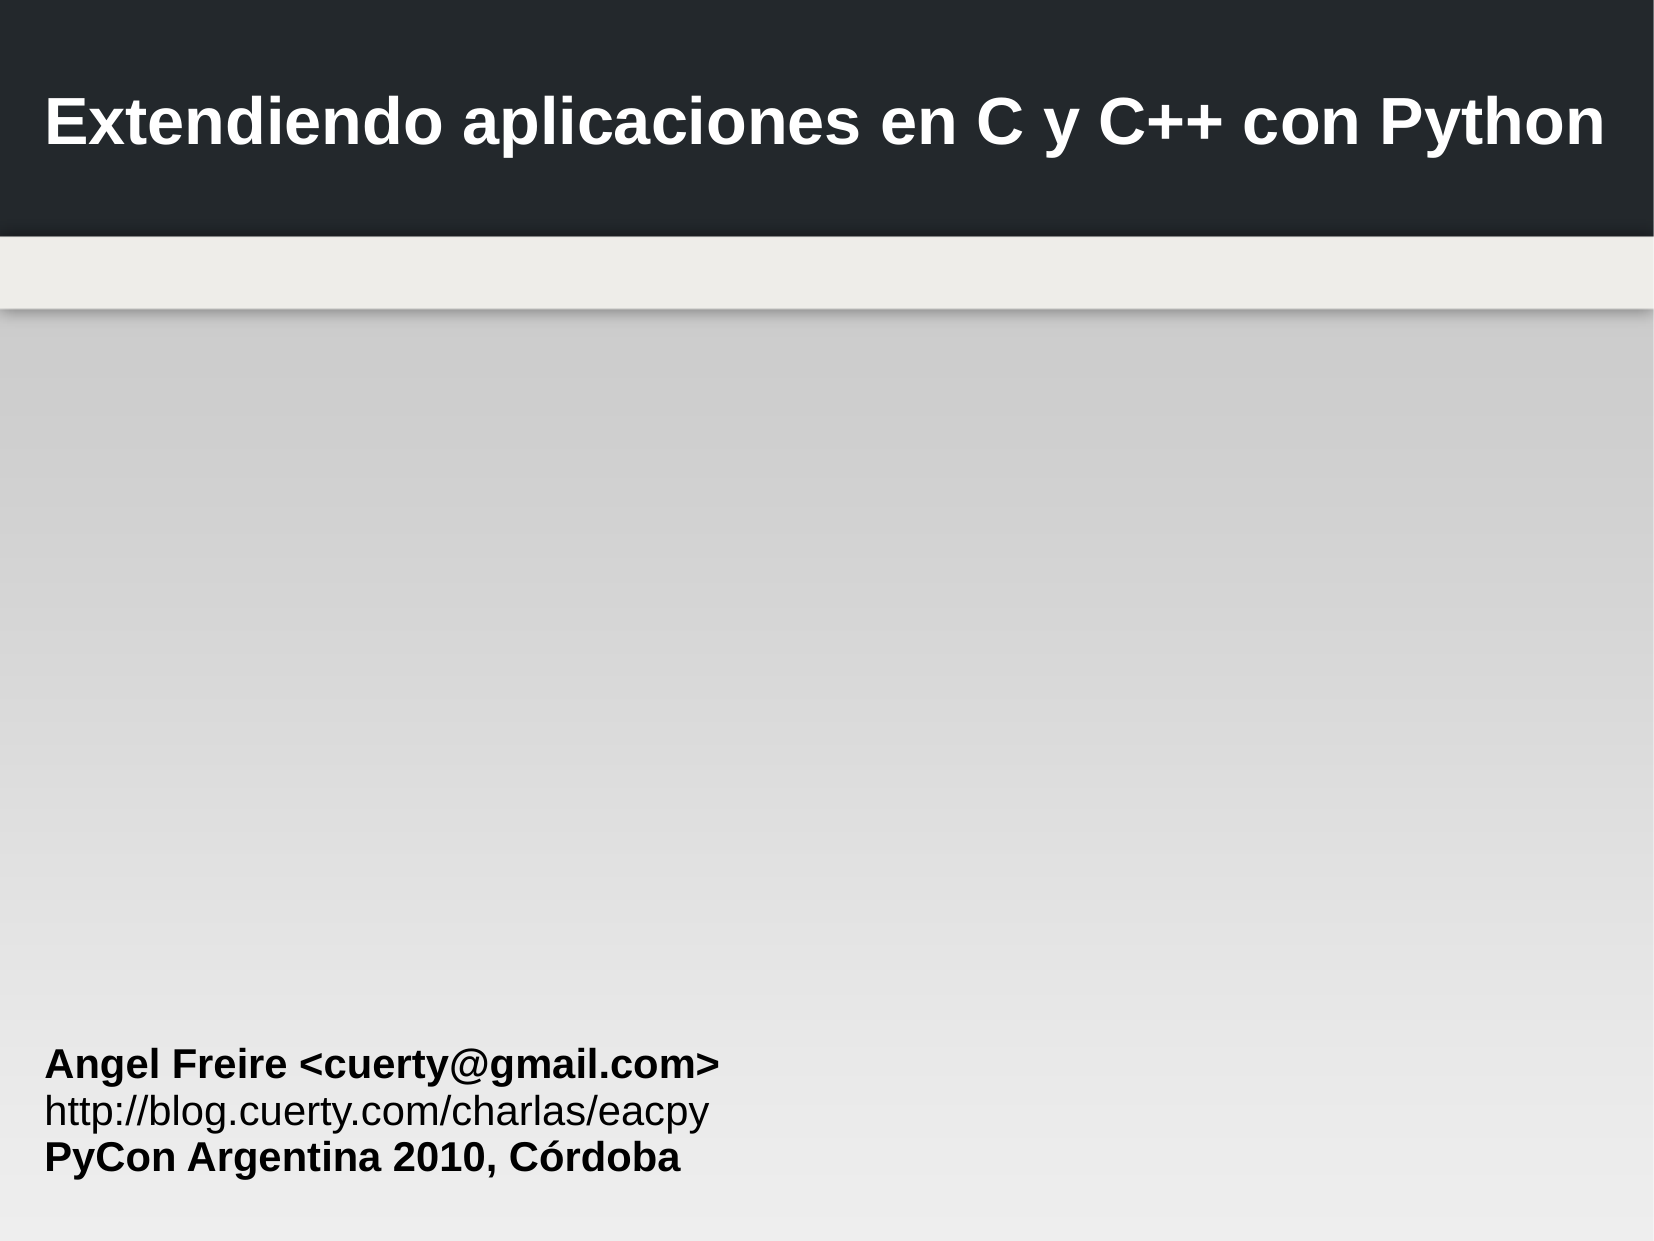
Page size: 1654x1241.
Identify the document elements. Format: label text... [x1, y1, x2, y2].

picture [0, 0, 1654, 1241]
text_box Extendiendo aplicaciones en C y C++ con Python [29, 76, 1625, 178]
text_box Angel Freire <cuerty@gmail.com> http://blog.cuerty.com/charlas/eacpy PyCon Argentina 2010, Córdoba [29, 1033, 737, 1209]
